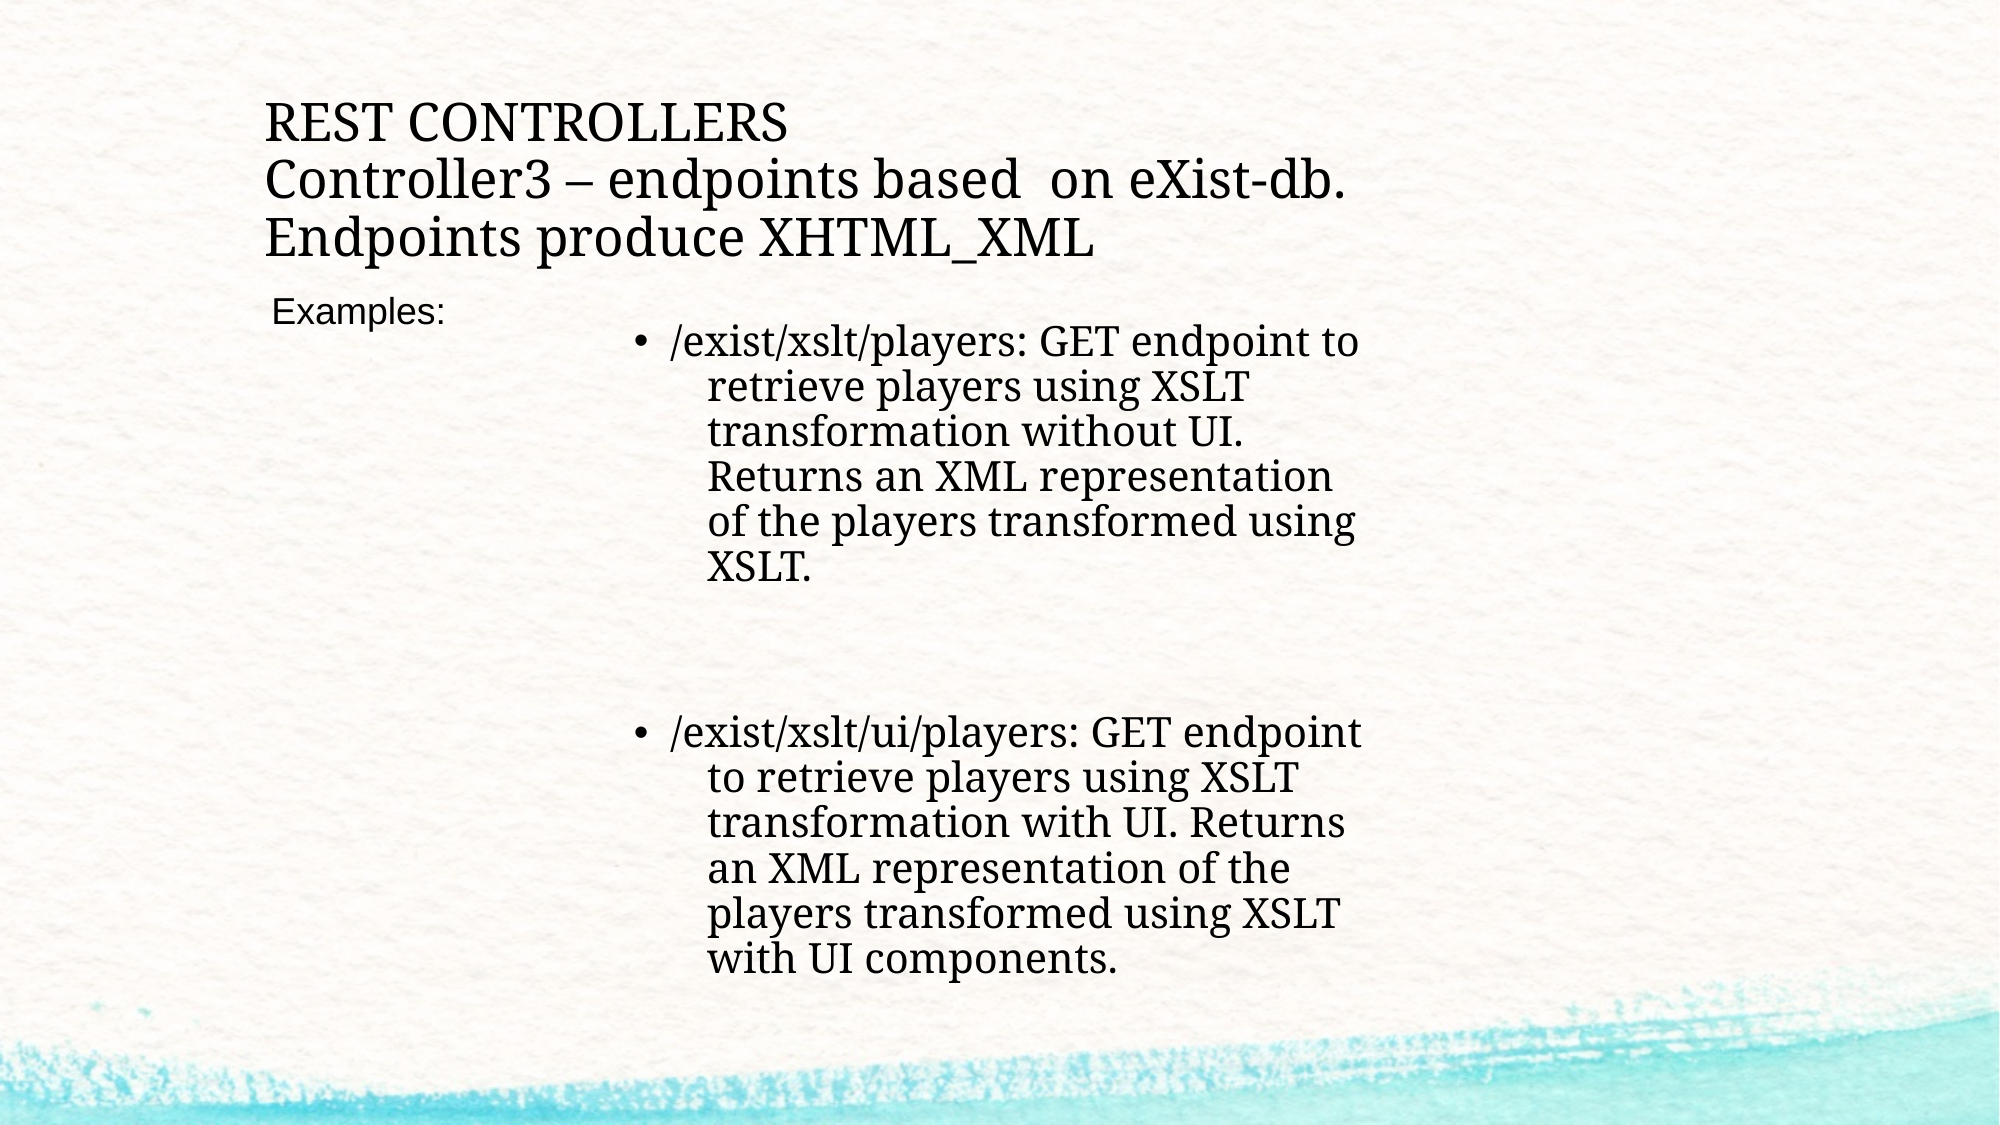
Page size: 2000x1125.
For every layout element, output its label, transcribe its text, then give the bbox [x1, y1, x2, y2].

text_box Examples: [256, 283, 733, 370]
picture [0, 0, 2000, 1125]
title REST CONTROLLERS Controller3 – endpoints based on eXist-db. Endpoints produce XHTML_XML [249, 87, 1825, 276]
list /exist/xslt/players: GET endpoint to retrieve players using XSLT transformation without UI. Returns an XML representation of the players transformed using XSLT. /exist/xslt/ui/players: GET endpoint to retrieve players using XSLT transformation with UI. Returns an XML representation of the players transformed using XSLT with UI components. [618, 312, 1381, 1001]
